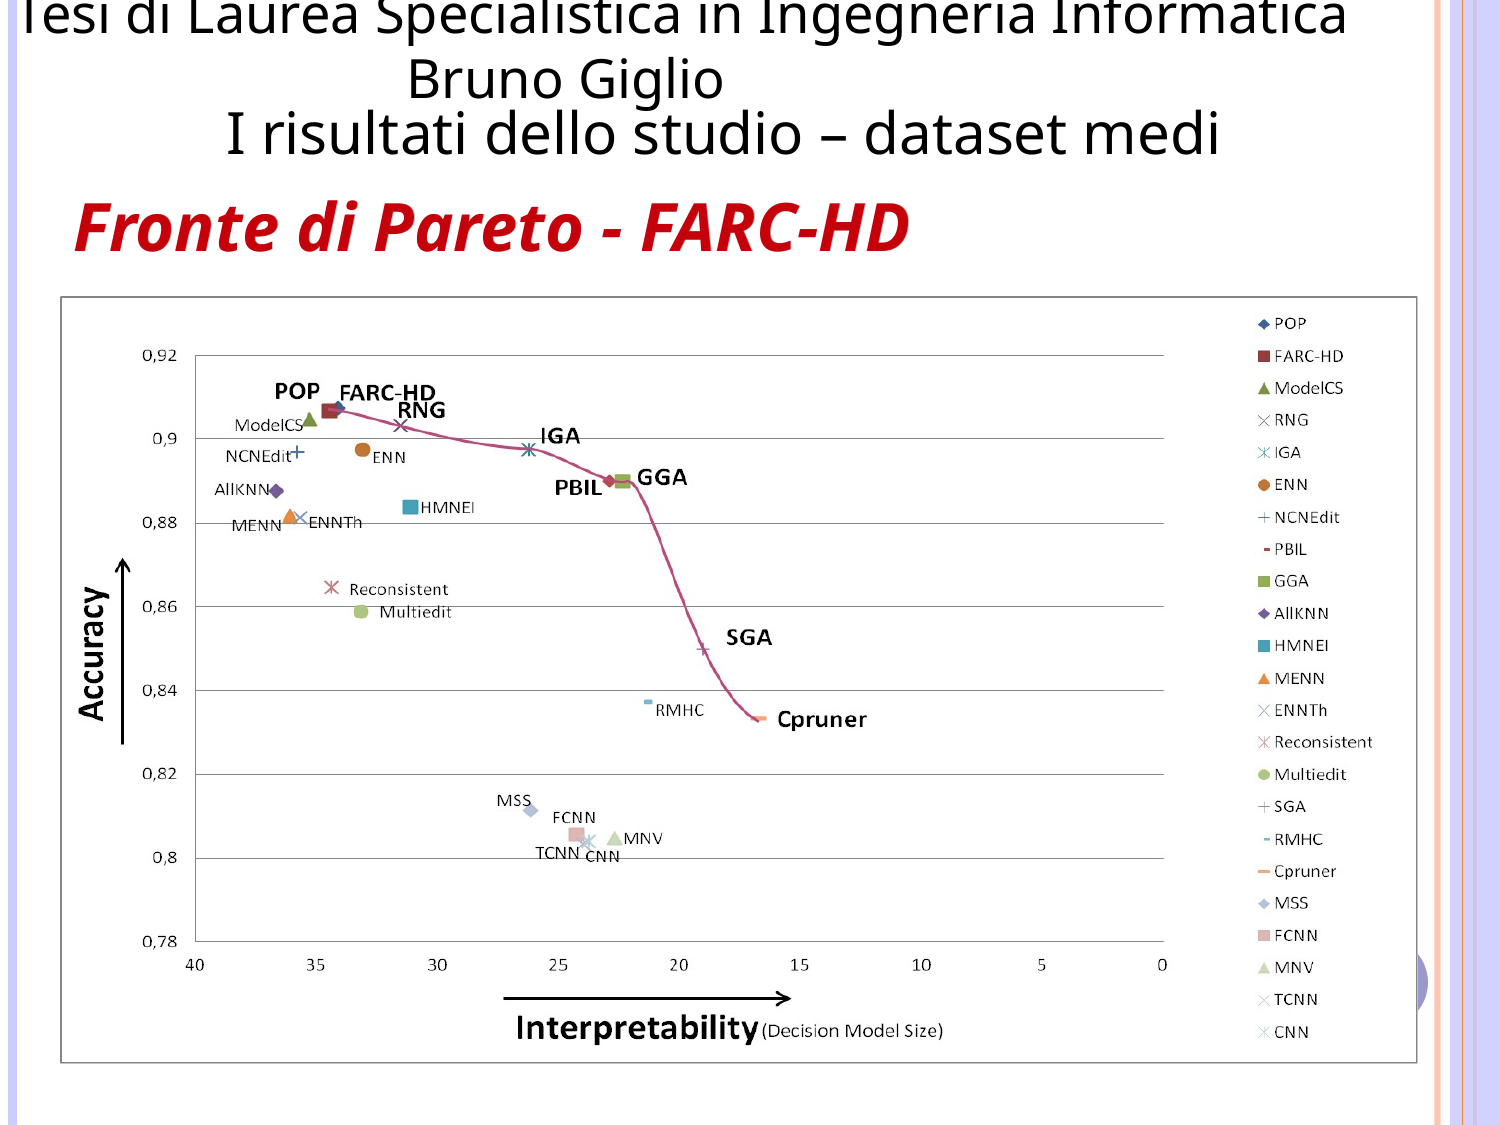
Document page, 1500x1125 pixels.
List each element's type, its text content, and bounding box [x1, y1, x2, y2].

title Tesi di Laurea Specialistica in Ingegneria Informatica Bruno Giglio [0, 0, 1477, 89]
picture [59, 295, 1418, 1064]
text_box I risultati dello studio – dataset medi [29, 88, 1418, 178]
text_box Fronte di Pareto - FARC-HD [59, 177, 1500, 296]
